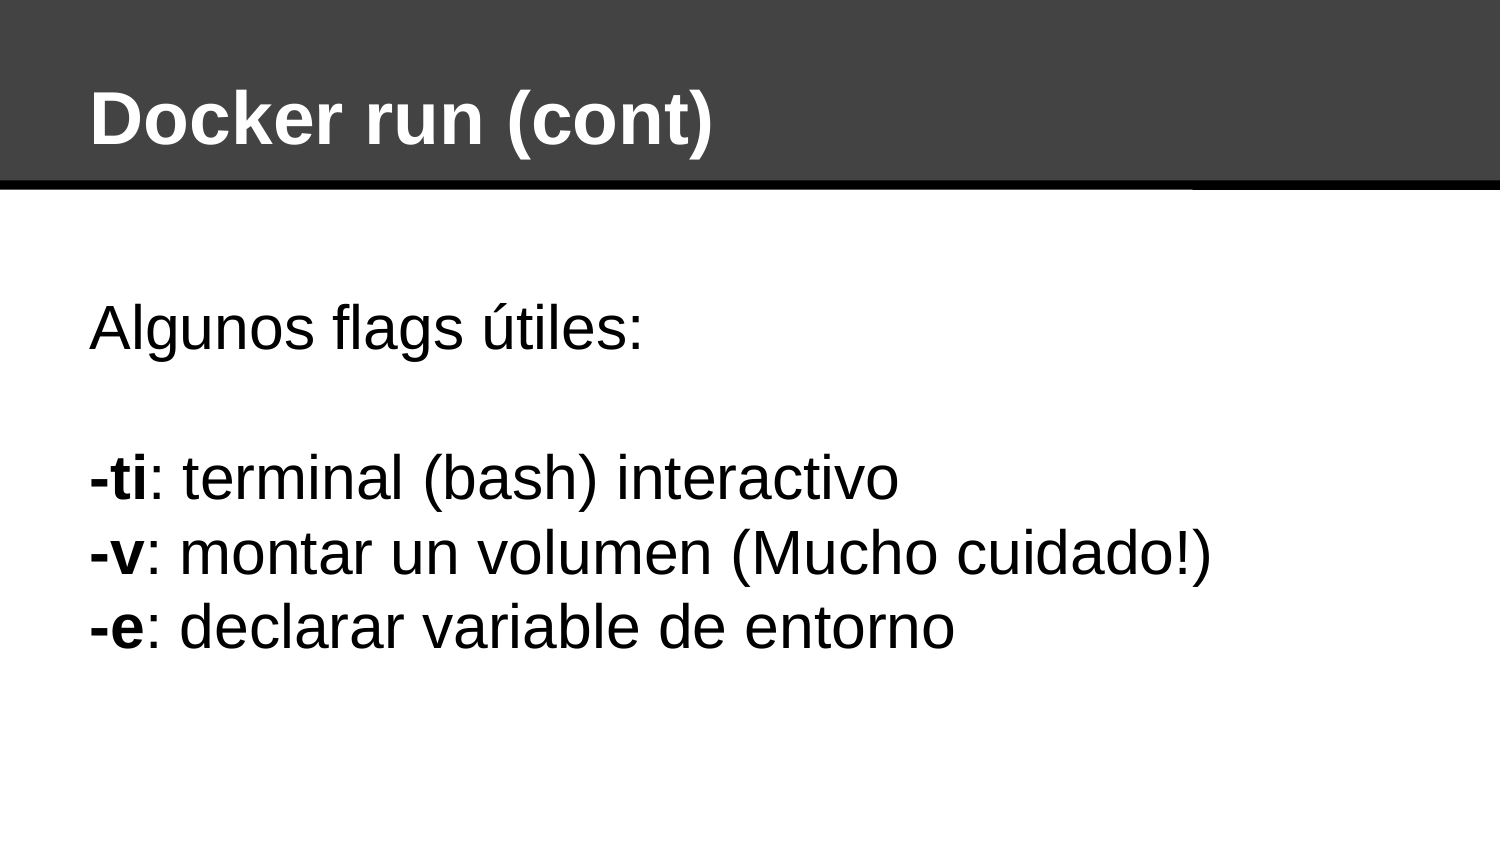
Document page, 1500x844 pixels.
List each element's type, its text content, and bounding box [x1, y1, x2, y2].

text_box Algunos flags útiles: -ti: terminal (bash) interactivo -v: montar un volumen (Mucho cuidado!) -e: declarar variable de entorno [75, 196, 1425, 808]
text_box Docker run (cont) [75, 33, 1425, 175]
